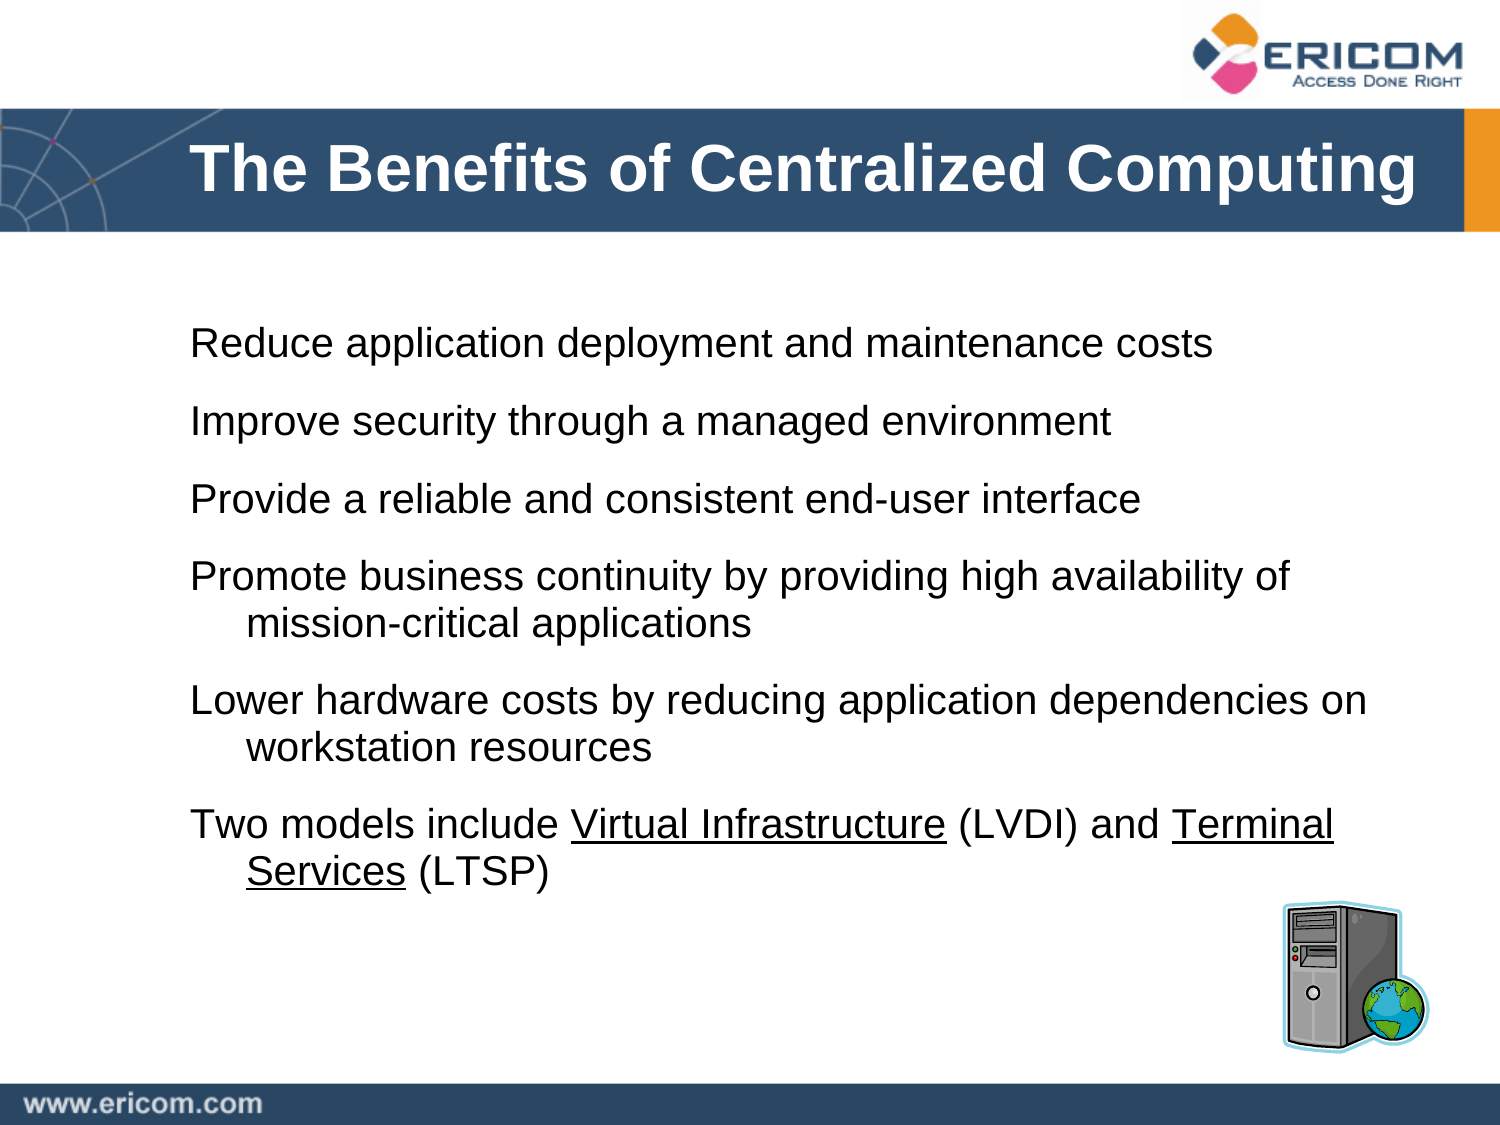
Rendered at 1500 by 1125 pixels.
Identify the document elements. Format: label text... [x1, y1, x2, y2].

title The Benefits of Centralized Computing [174, 74, 1438, 263]
picture [0, 0, 1500, 1125]
list Reduce application deployment and maintenance costs Improve security through a managed environment Provide a reliable and consistent end-user interface Promote business continuity by providing high availability of mission-critical applications Lower hardware costs by reducing application dependencies on workstation resources Two models include Virtual Infrastructure (LVDI) and Terminal Services (LTSP) [174, 312, 1438, 1042]
